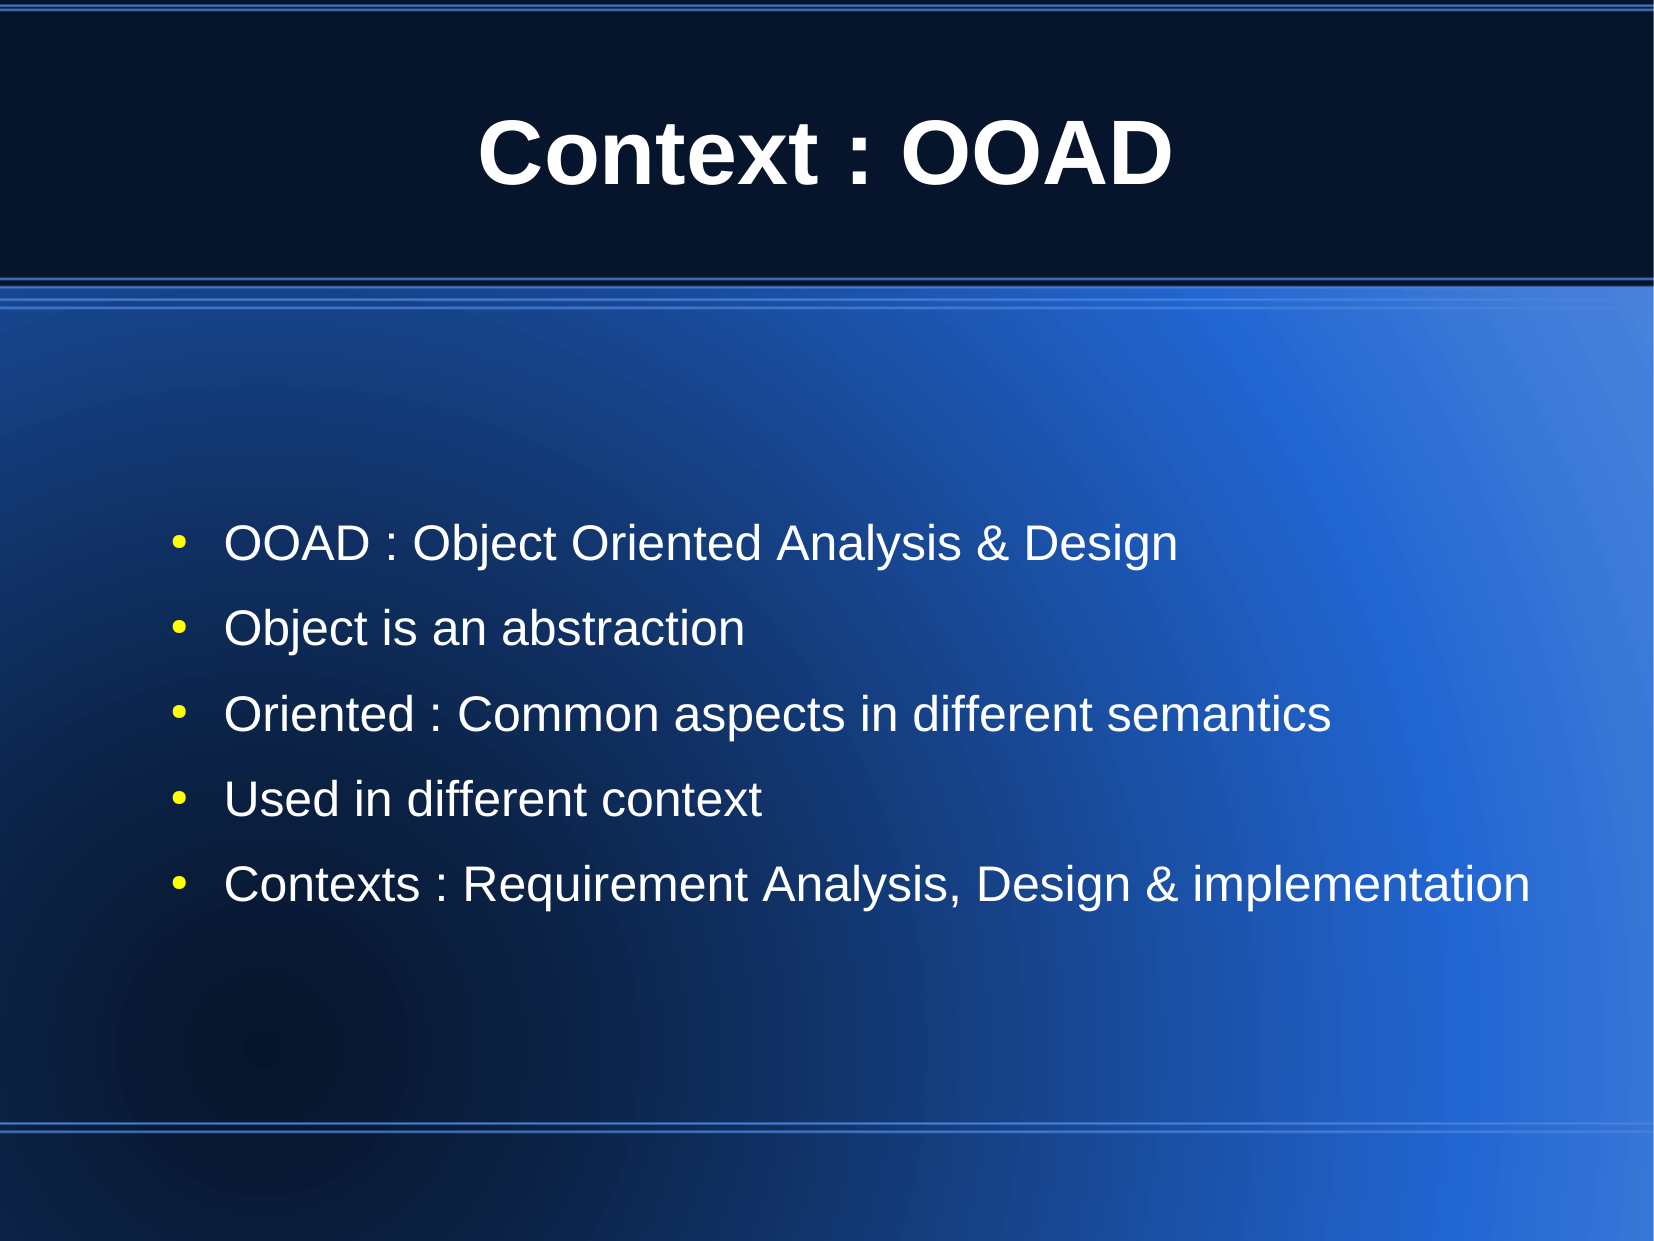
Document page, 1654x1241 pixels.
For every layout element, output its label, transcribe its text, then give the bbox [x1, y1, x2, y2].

list OOAD : Object Oriented Analysis & Design Object is an abstraction Oriented : Common aspects in different semantics Used in different context Contexts : Requirement Analysis, Design & implementation [152, 344, 1534, 1127]
title Context : OOAD [82, 49, 1571, 257]
picture [0, 0, 1654, 1241]
